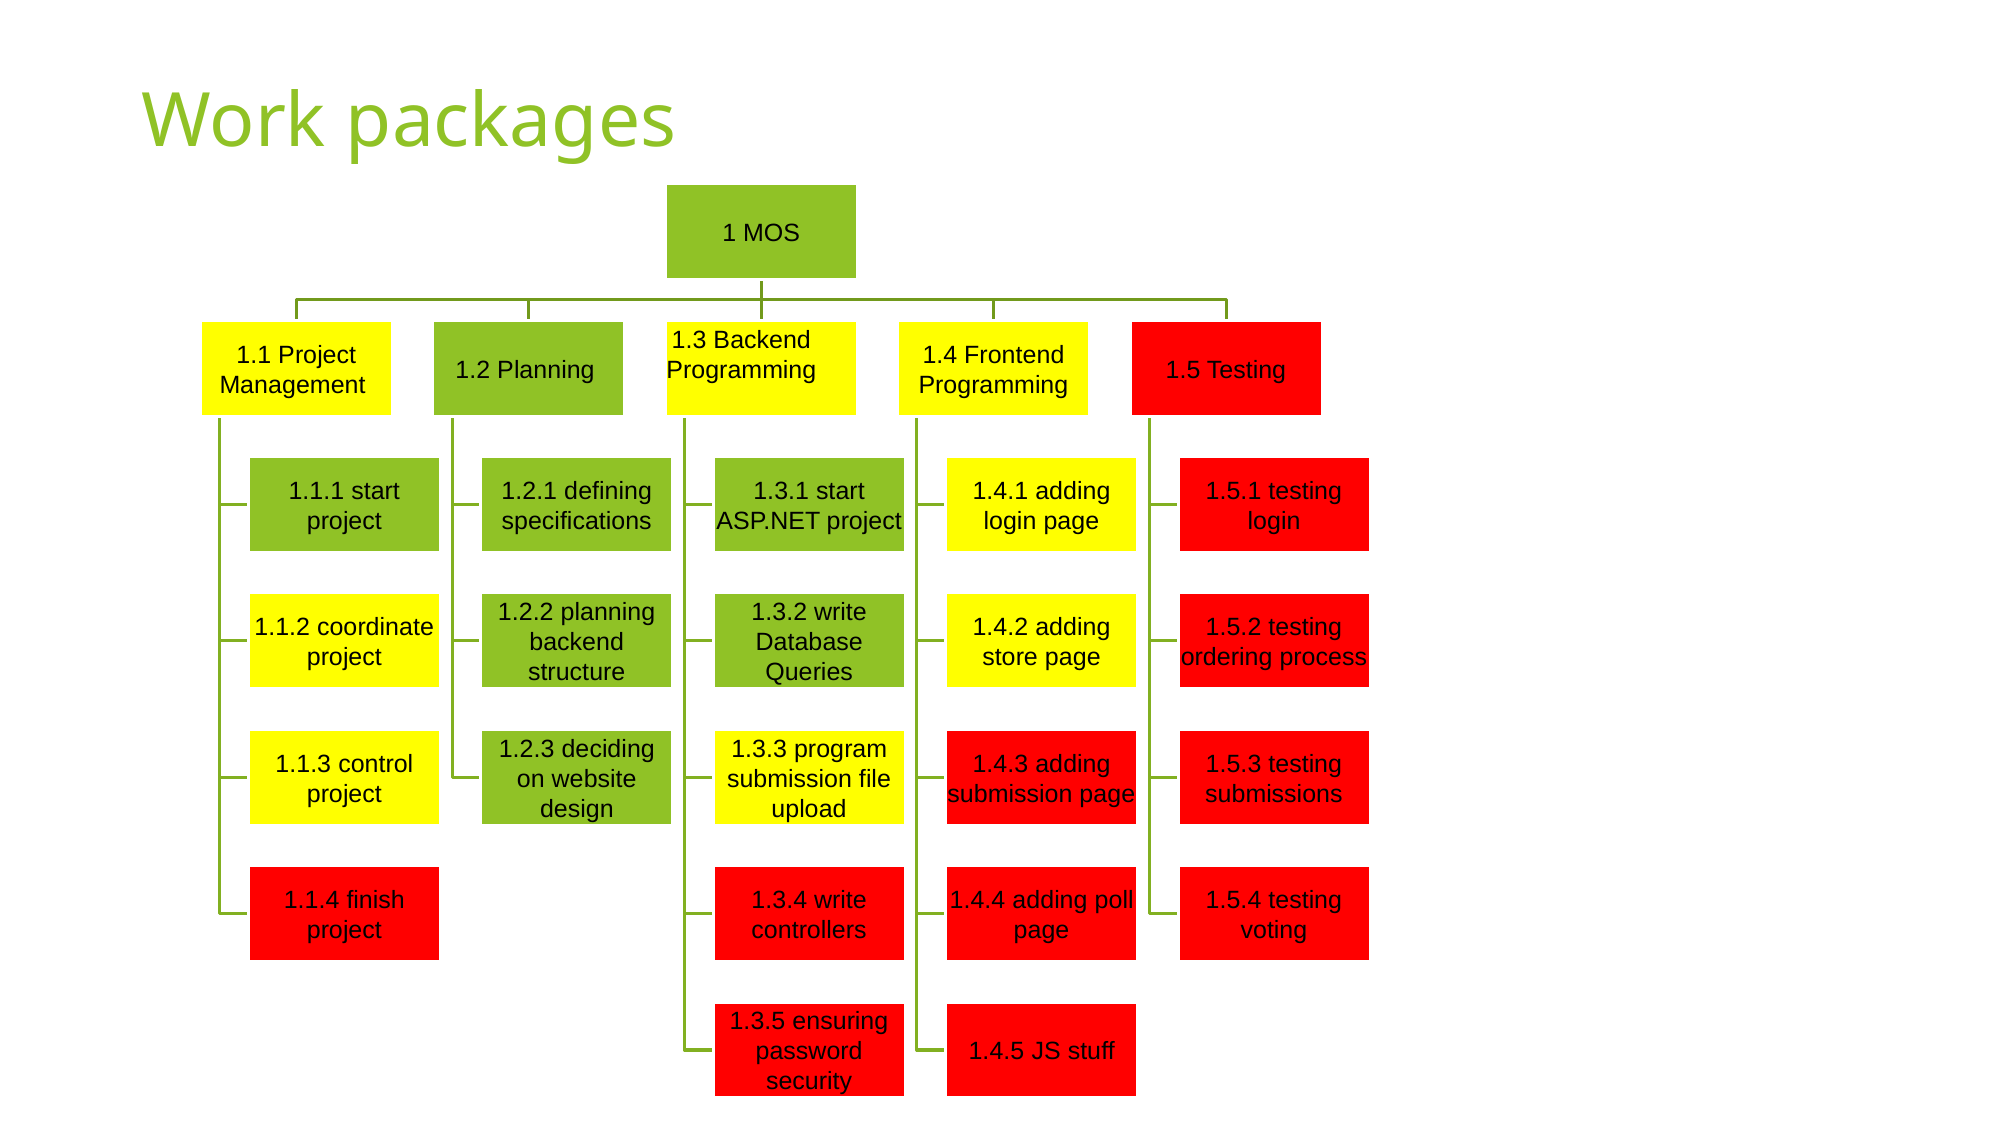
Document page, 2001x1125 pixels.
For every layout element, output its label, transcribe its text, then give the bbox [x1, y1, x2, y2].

text_box 1.5.1 testing login [1178, 456, 1371, 553]
text_box 1.3.1 start ASP.NET project [713, 456, 906, 553]
text_box 1.4.4 adding poll page [945, 865, 1138, 962]
text_box 1.3.3 program submission file upload [713, 729, 906, 826]
text_box 1.5.3 testing submissions [1178, 729, 1371, 826]
text_box 1.3.5 ensuring password security [713, 1001, 906, 1099]
text_box 1 MOS [665, 183, 858, 280]
text_box 1.1.3 control project [248, 729, 441, 826]
text_box 1.4.1 adding login page [945, 456, 1138, 553]
text_box 1.5 Testing [1130, 320, 1323, 417]
text_box 1.1.4 finish project [248, 865, 441, 962]
text_box 1.1.2 coordinate project [248, 592, 441, 689]
text_box 1.3.2 write Database Queries [713, 592, 906, 689]
text_box 1.4 Frontend Programming [897, 320, 1090, 417]
text_box 1.1 Project Management [200, 320, 393, 417]
text_box 1.2.1 defining specifications [480, 456, 673, 553]
text_box 1.2.3 deciding on website design [480, 729, 673, 826]
title Work packages [126, 63, 1537, 281]
text_box 1.4.2 adding store page [945, 592, 1138, 689]
text_box 1.3 Backend Programming [665, 320, 858, 417]
text_box 1.4.3 adding submission page [945, 729, 1138, 826]
text_box 1.2 Planning [432, 320, 625, 417]
text_box 1.1.1 start project [248, 456, 441, 553]
text_box 1.5.4 testing voting [1178, 865, 1371, 962]
text_box 1.3.4 write controllers [713, 865, 906, 962]
text_box 1.4.5 JS stuff [945, 1001, 1138, 1099]
text_box 1.5.2 testing ordering process [1178, 592, 1371, 689]
text_box 1.2.2 planning backend structure [480, 592, 673, 689]
